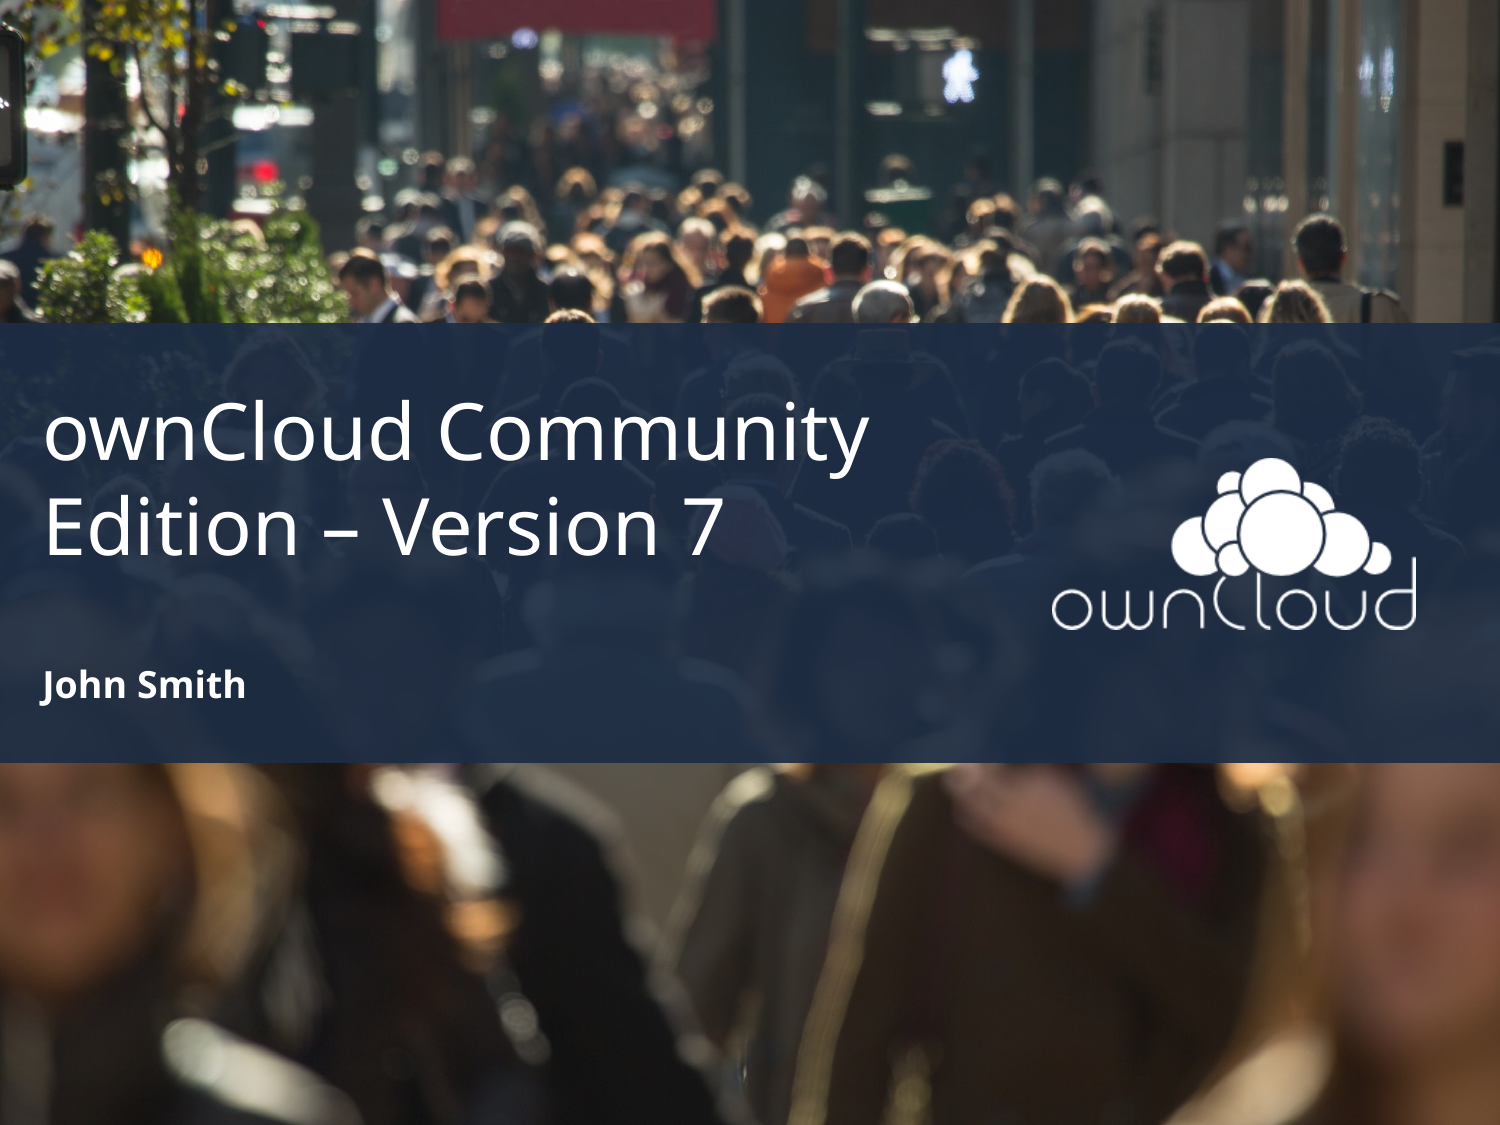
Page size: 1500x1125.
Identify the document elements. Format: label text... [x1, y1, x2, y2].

picture [0, 763, 1500, 1125]
text_box ownCloud Community Edition – Version 7 [27, 373, 1000, 615]
picture [1052, 458, 1416, 630]
picture [0, 0, 1500, 323]
text_box John Smith [27, 653, 927, 742]
